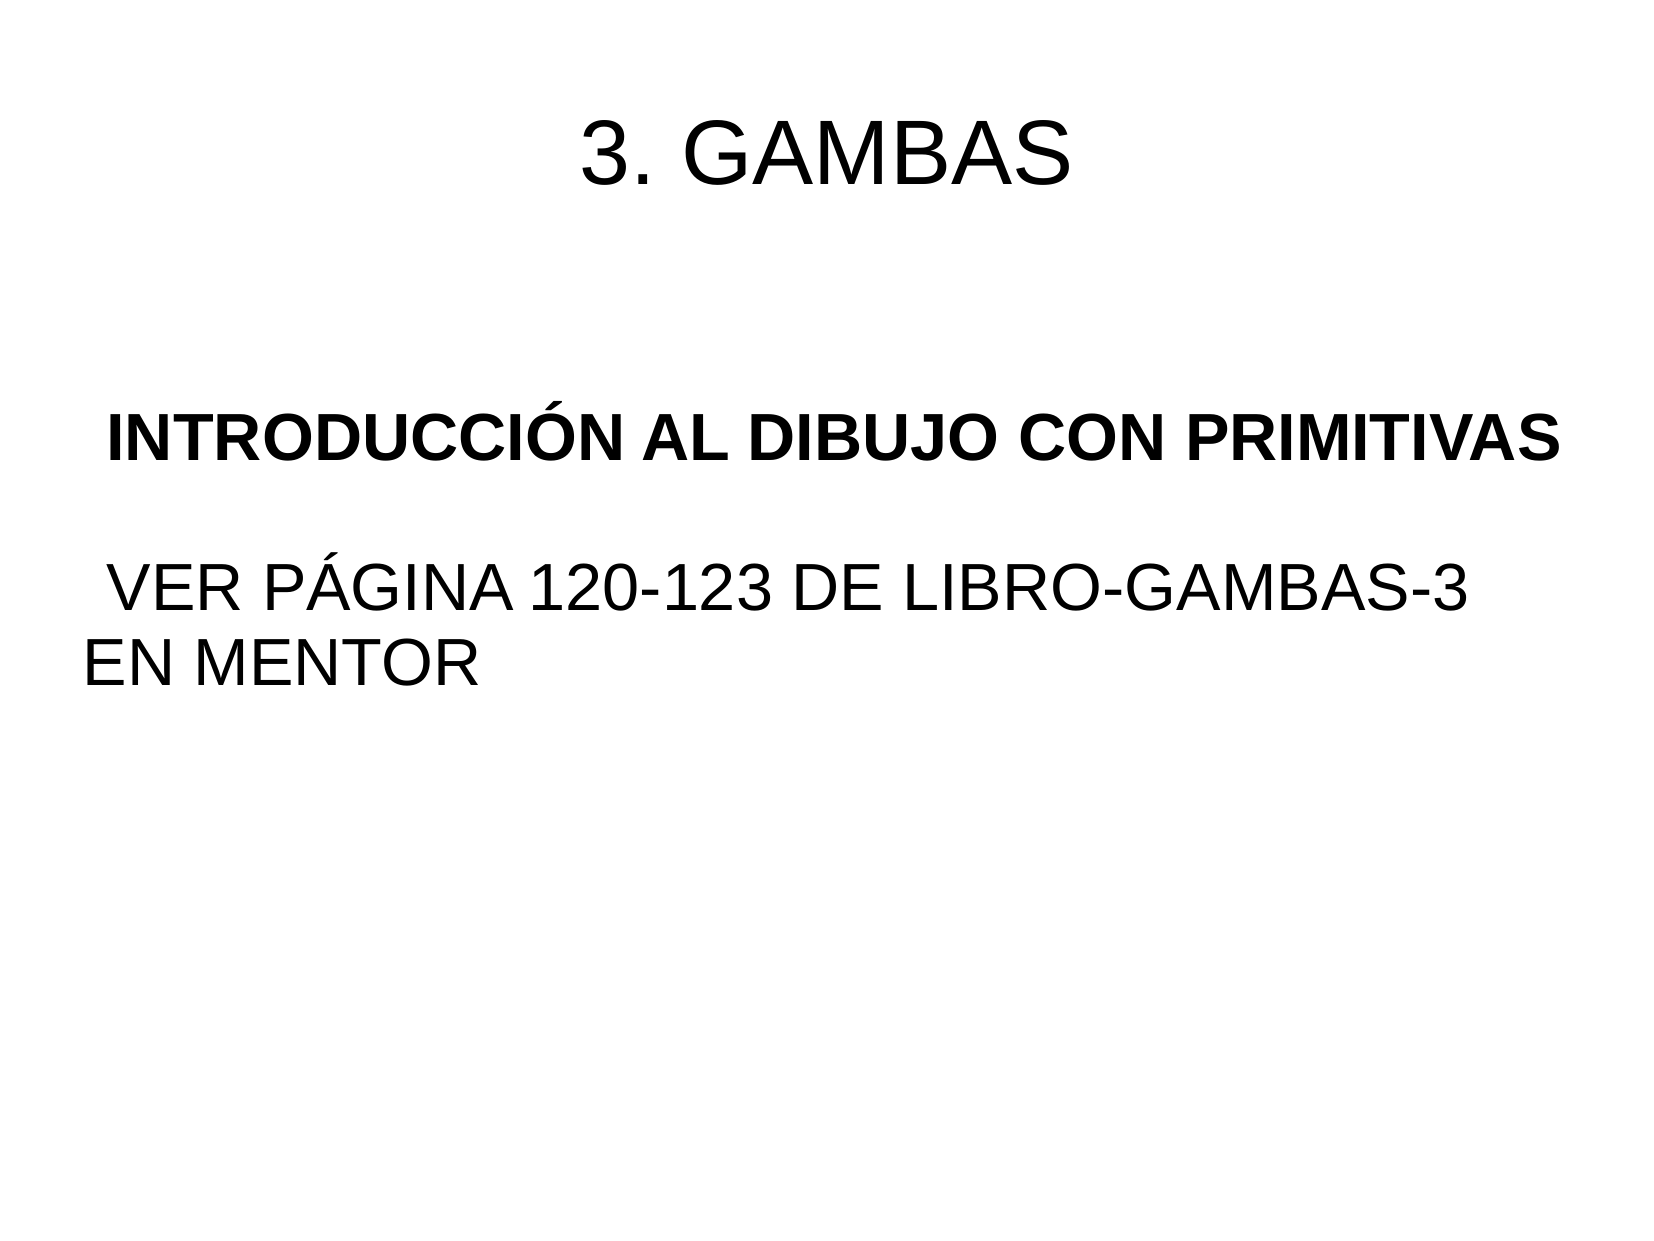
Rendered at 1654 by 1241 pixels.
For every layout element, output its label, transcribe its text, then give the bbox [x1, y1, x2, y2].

subtitle INTRODUCCIÓN AL DIBUJO CON PRIMITIVAS VER PÁGINA 120-123 DE LIBRO-GAMBAS-3 EN MENTOR [82, 290, 1571, 1109]
title 3. GAMBAS [82, 49, 1571, 257]
